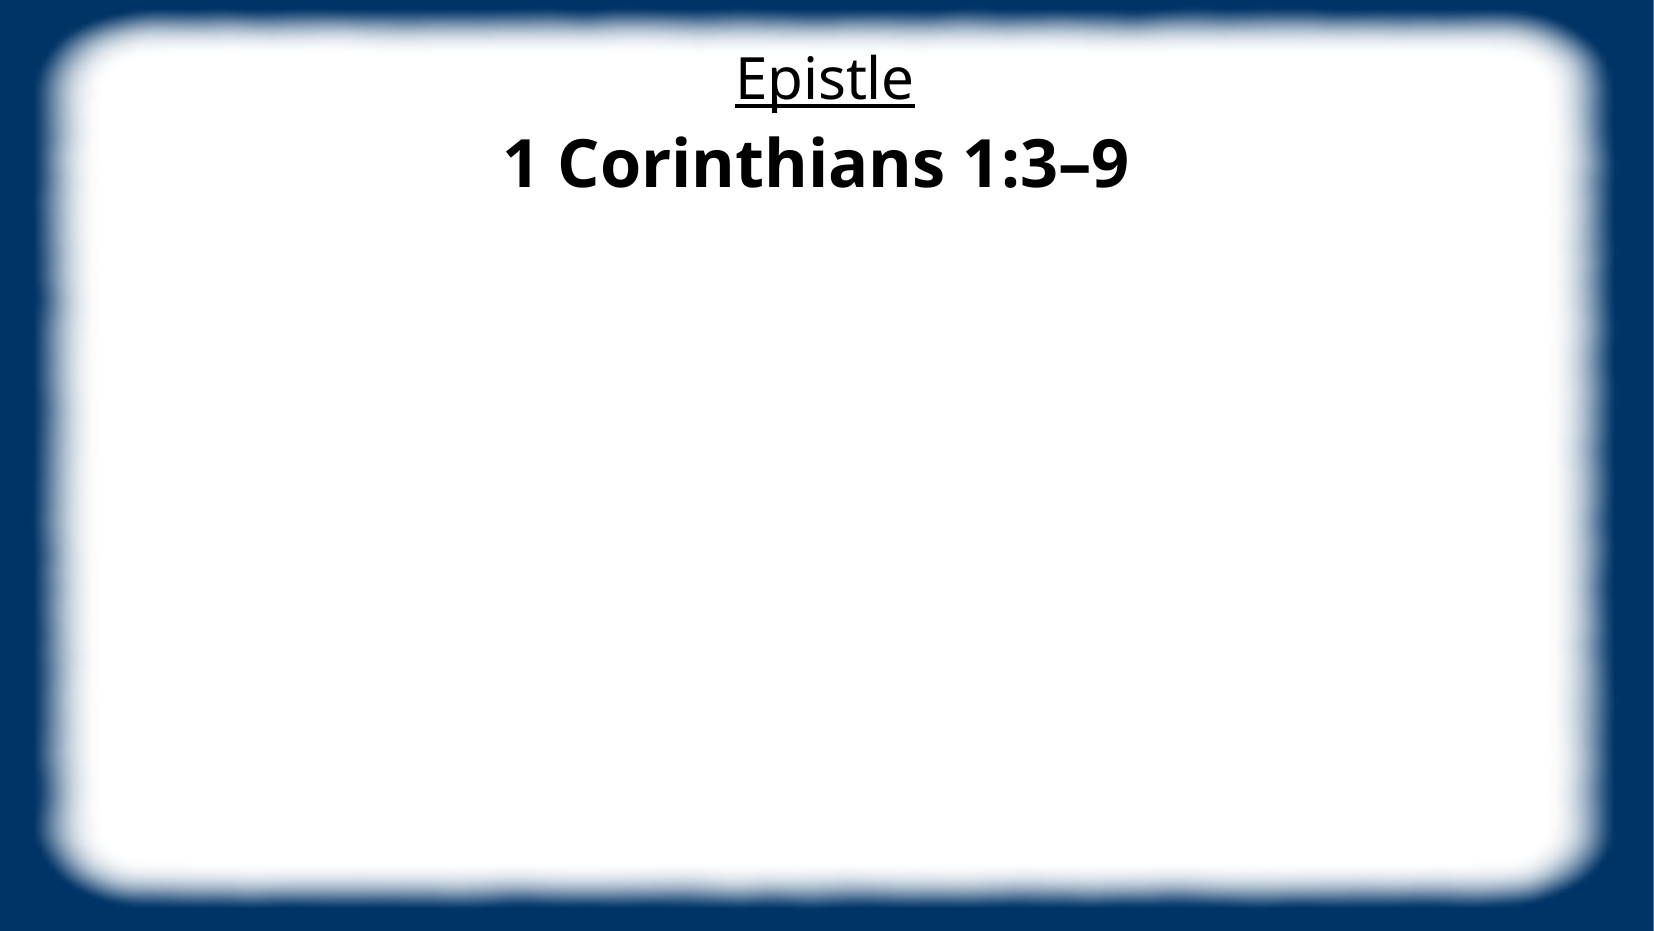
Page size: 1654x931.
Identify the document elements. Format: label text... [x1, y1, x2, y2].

picture [0, 0, 1654, 931]
text_box Epistle 1 Corinthians 1:3–9 [105, 30, 1546, 211]
